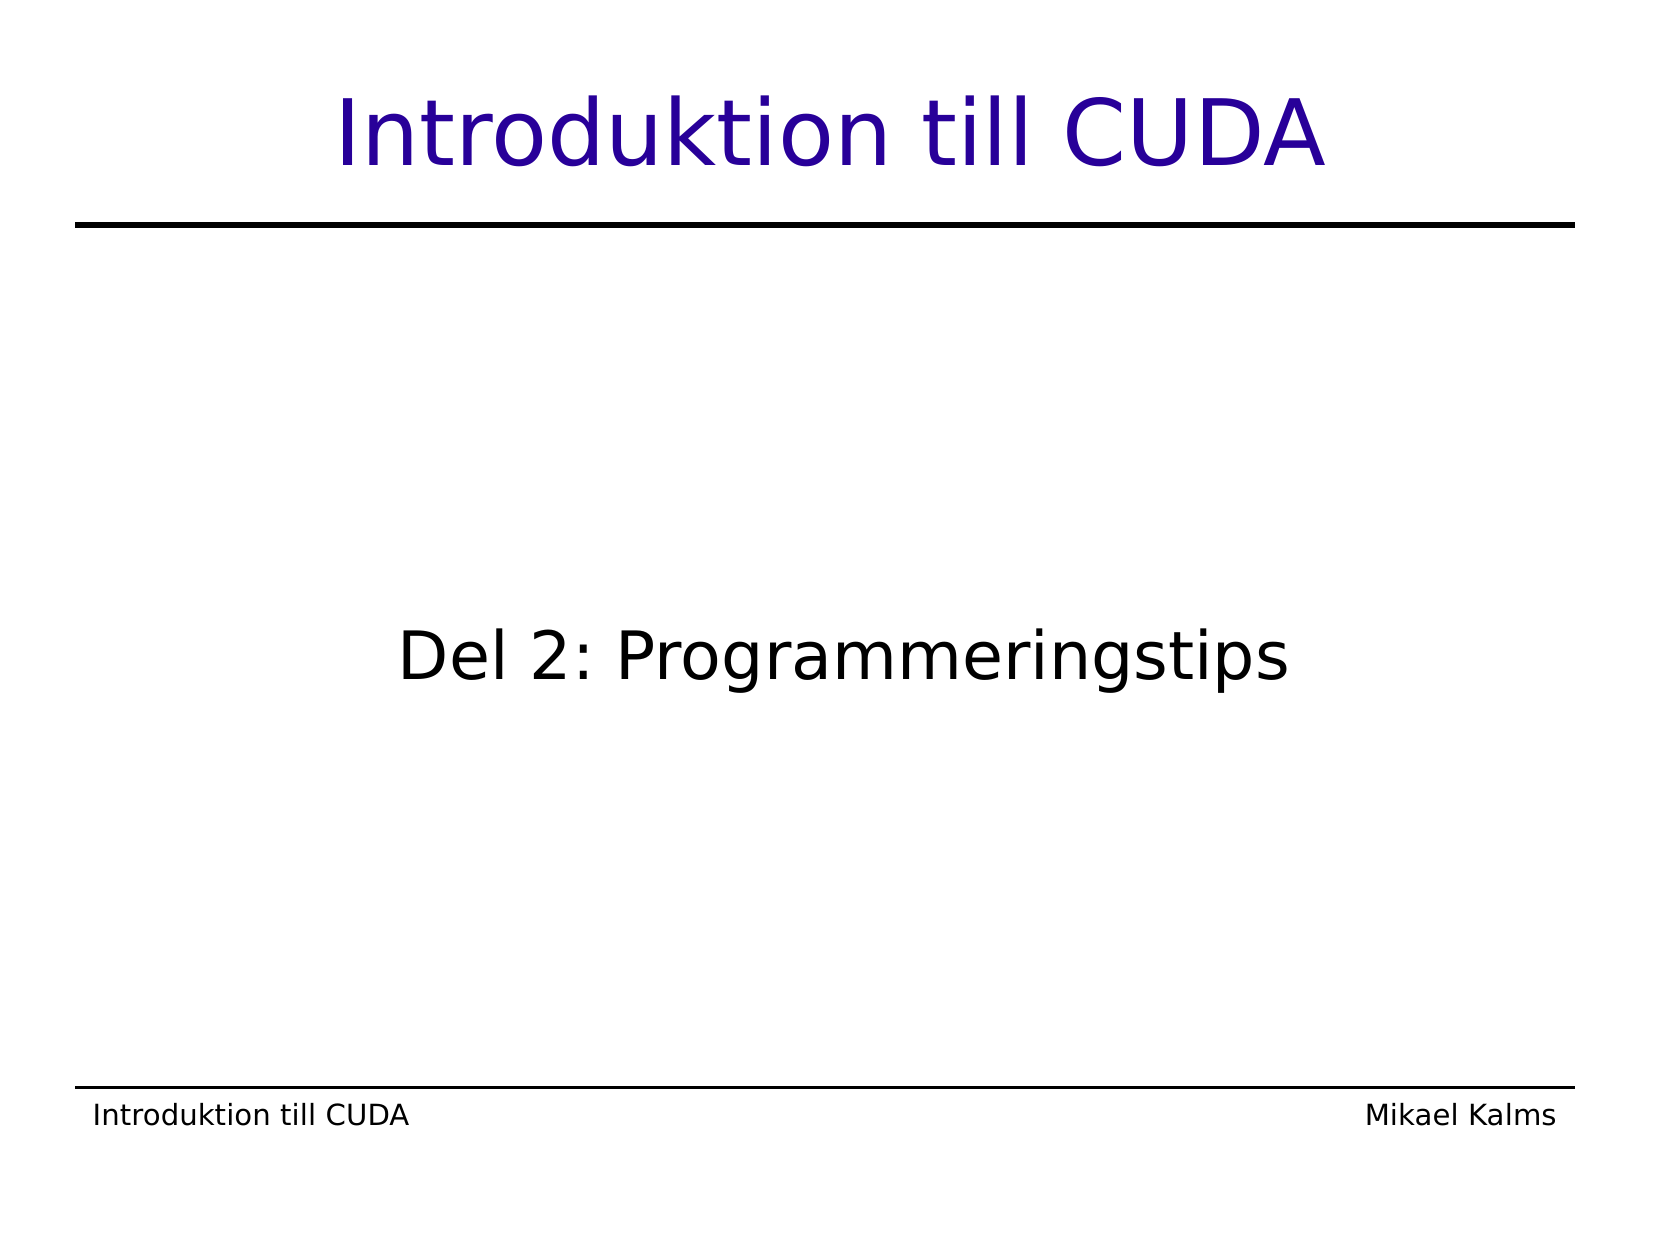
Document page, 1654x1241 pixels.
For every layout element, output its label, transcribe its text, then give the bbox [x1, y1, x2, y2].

subtitle Del 2: Programmeringstips [82, 300, 1571, 1013]
text_box Introduktion till CUDA [75, 1087, 428, 1143]
title Introduktion till CUDA [86, 37, 1576, 230]
text_box Mikael Kalms [1347, 1087, 1576, 1143]
